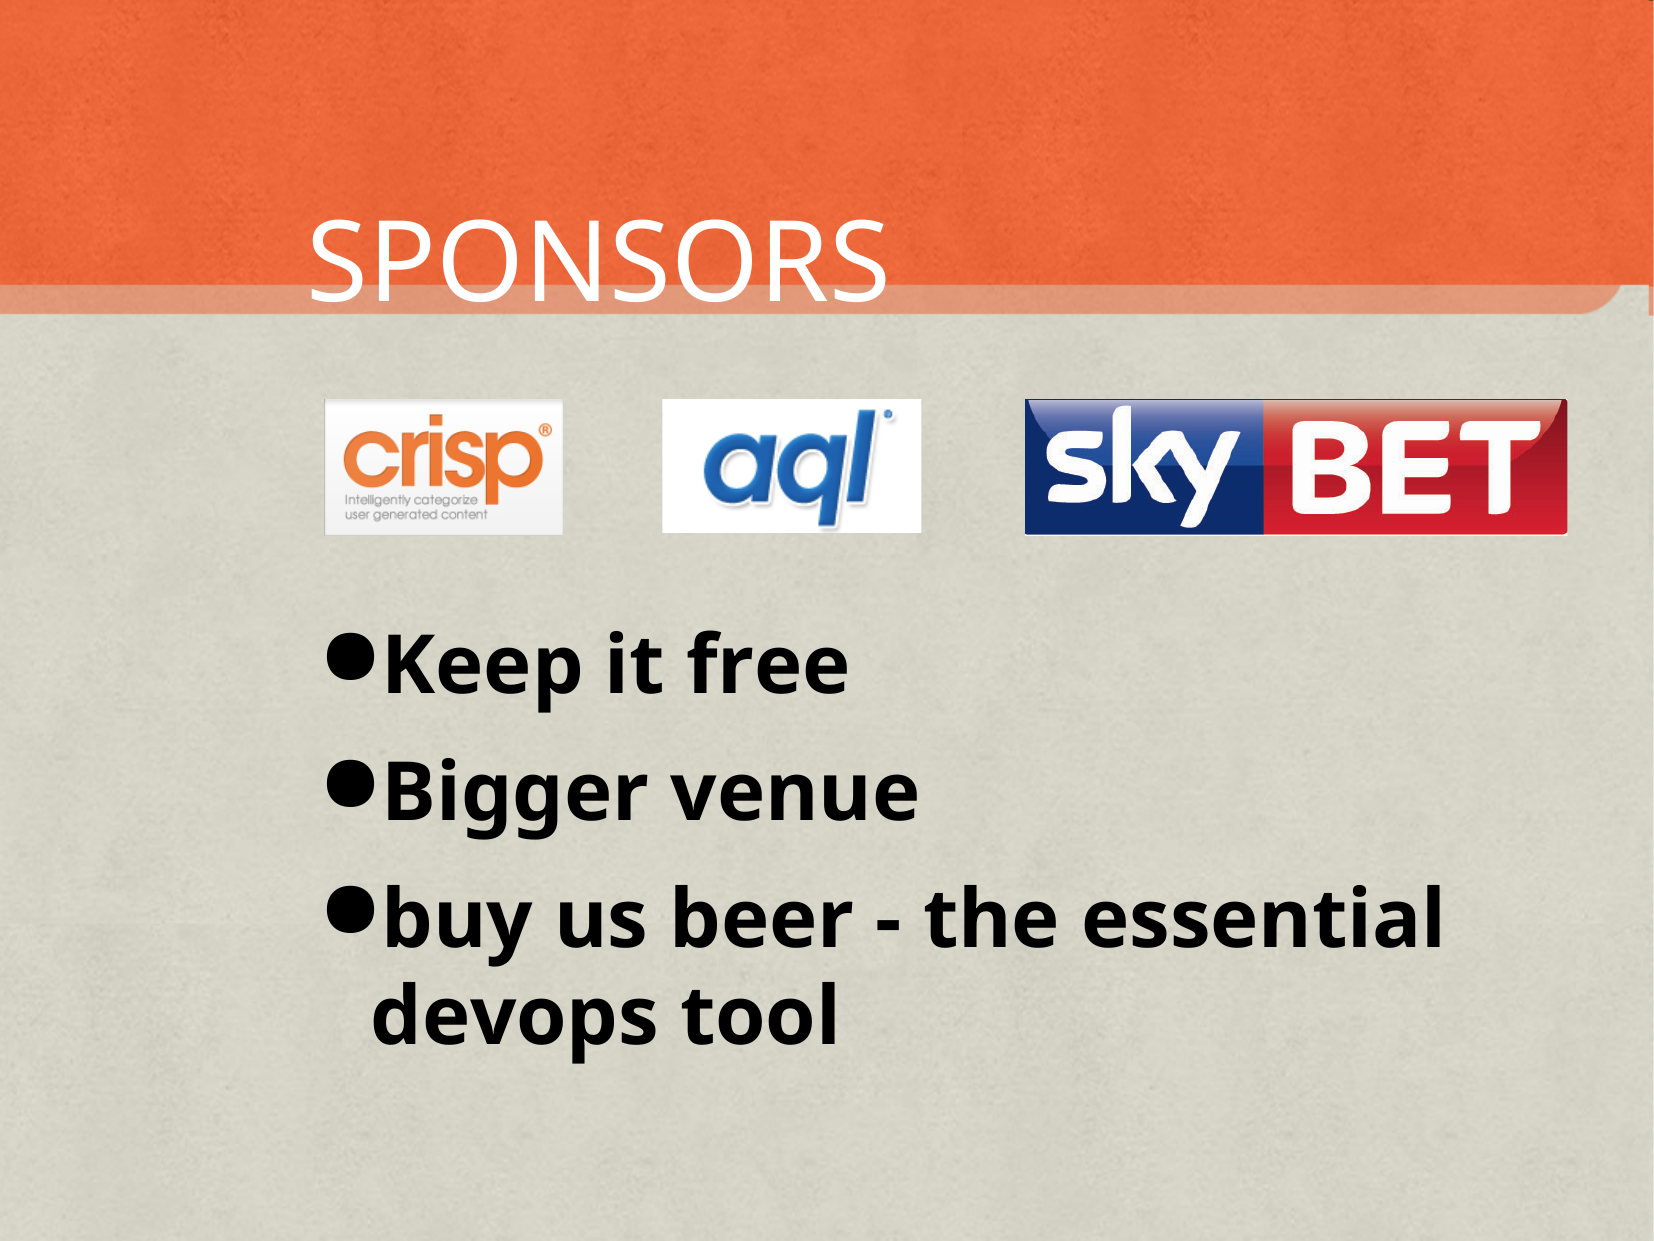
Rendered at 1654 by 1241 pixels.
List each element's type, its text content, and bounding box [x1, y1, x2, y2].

title SPONSORS [306, 189, 1654, 317]
picture [0, 0, 1654, 1241]
list Keep it free Bigger venue buy us beer - the essential devops tool [301, 348, 1588, 1068]
